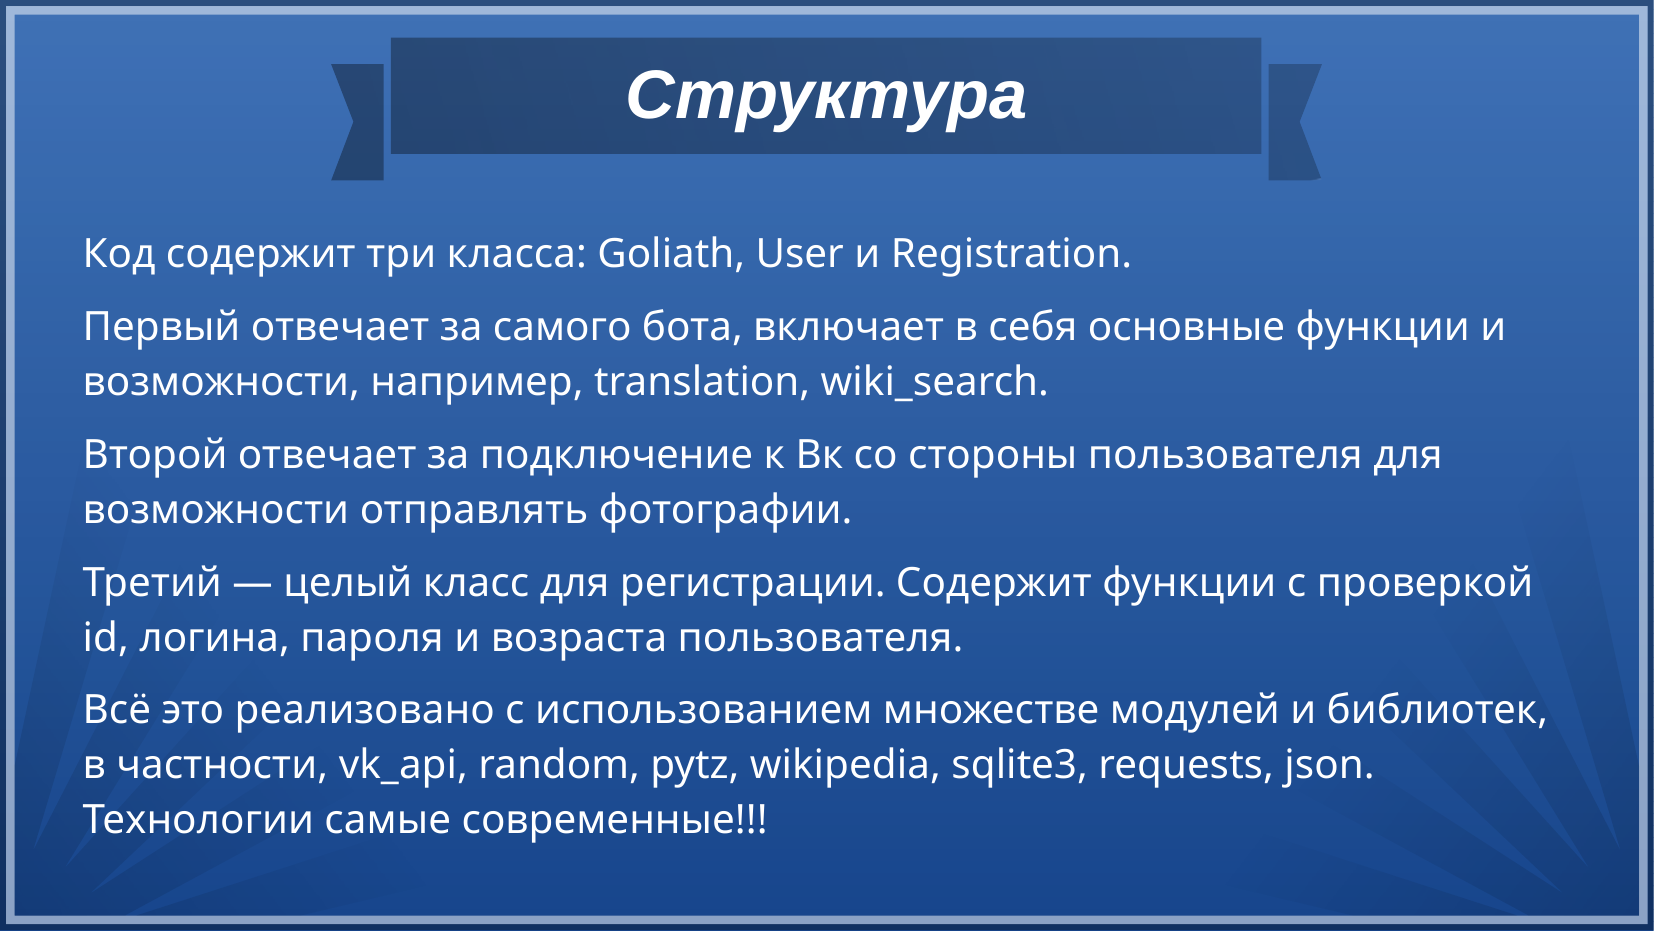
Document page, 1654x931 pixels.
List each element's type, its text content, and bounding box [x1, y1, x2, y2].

list Код содержит три класса: Goliath, User и Registration. Первый отвечает за самого бота, включает в себя основные функции и возможности, например, translation, wiki_search. Второй отвечает за подключение к Вк со стороны пользователя для возможности отправлять фотографии. Третий — целый класс для регистрации. Содержит функции с проверкой id, логина, пароля и возраста пользователя. Всё это реализовано с использованием множестве модулей и библиотек, в частности, vk_api, random, pytz, wikipedia, sqlite3, requests, json. Технологии самые современные!!! [82, 224, 1571, 848]
title Структура [389, 35, 1264, 154]
